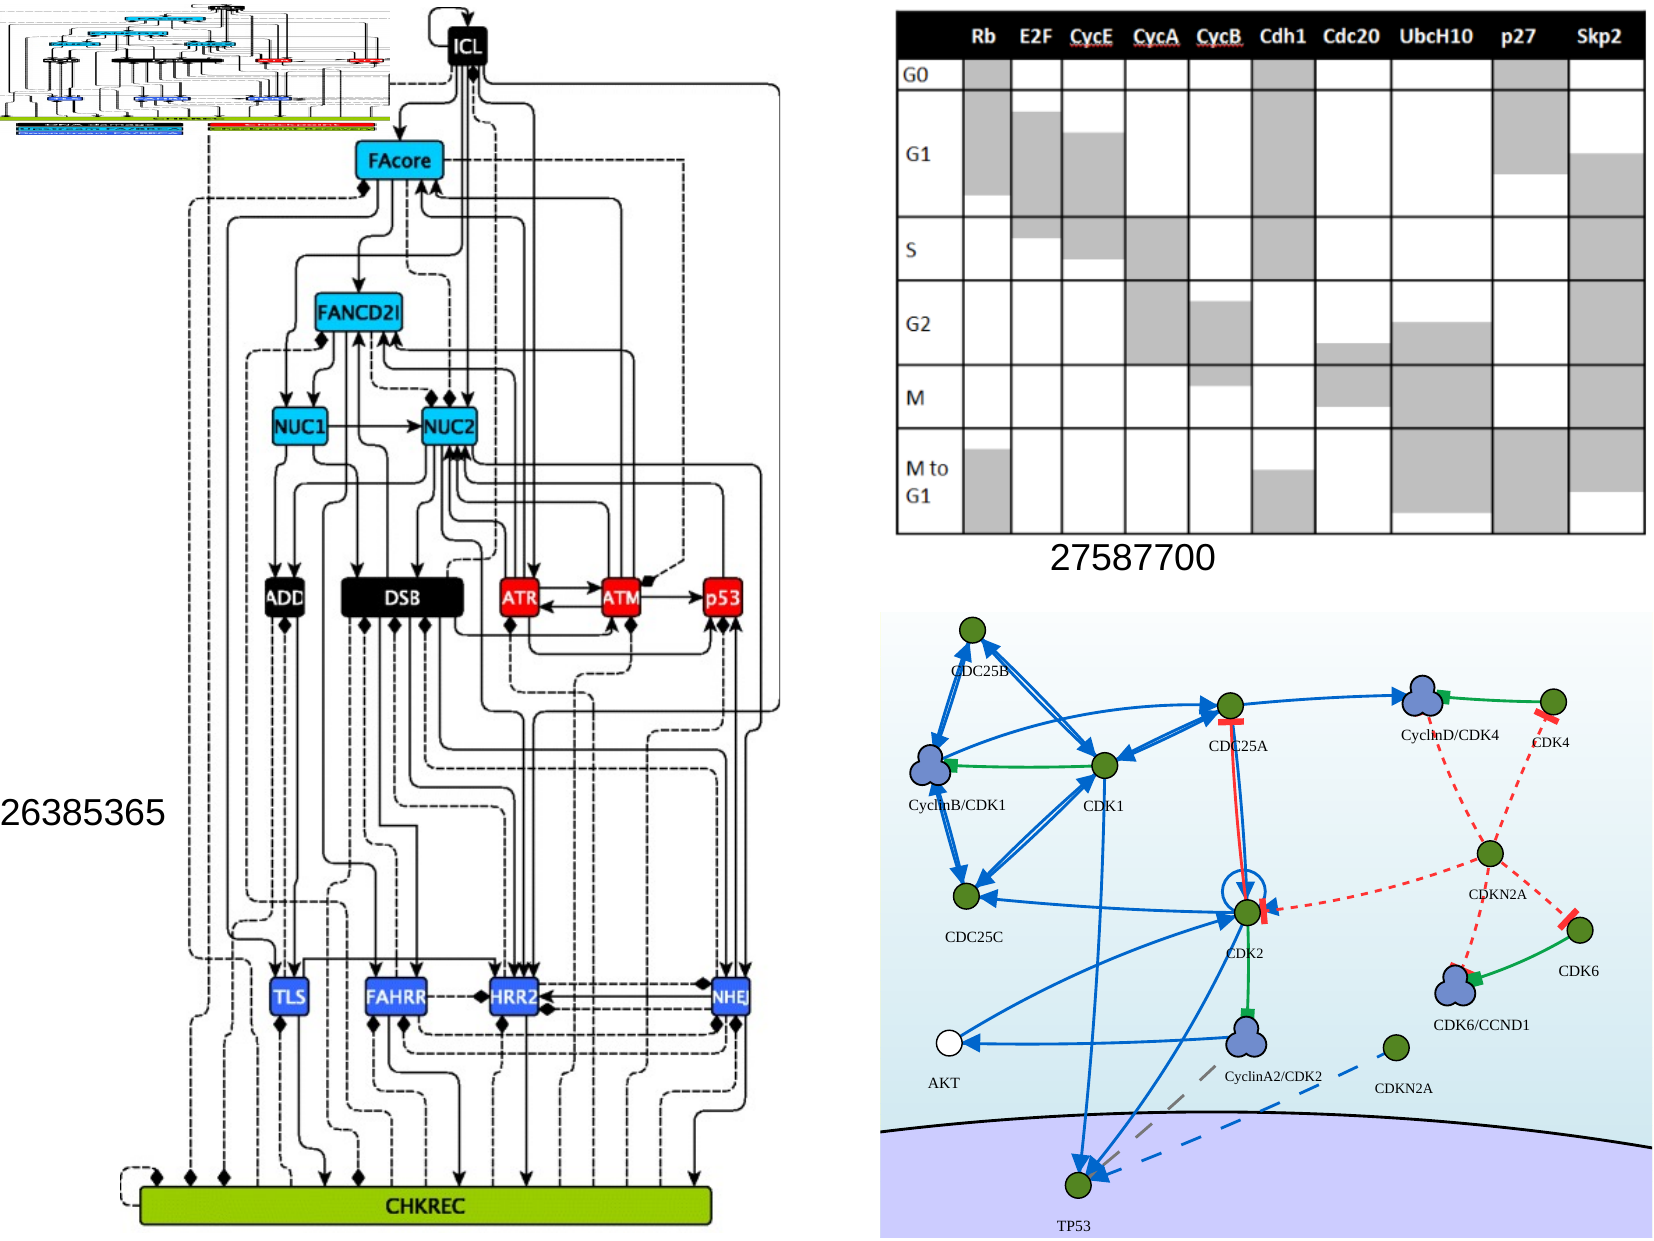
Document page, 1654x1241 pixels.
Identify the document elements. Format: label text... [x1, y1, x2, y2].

text_box 26385365 [0, 783, 181, 841]
picture [884, 0, 1654, 548]
picture [880, 612, 1653, 1238]
text_box 27587700 [1035, 528, 1231, 586]
picture [0, 4, 781, 1233]
